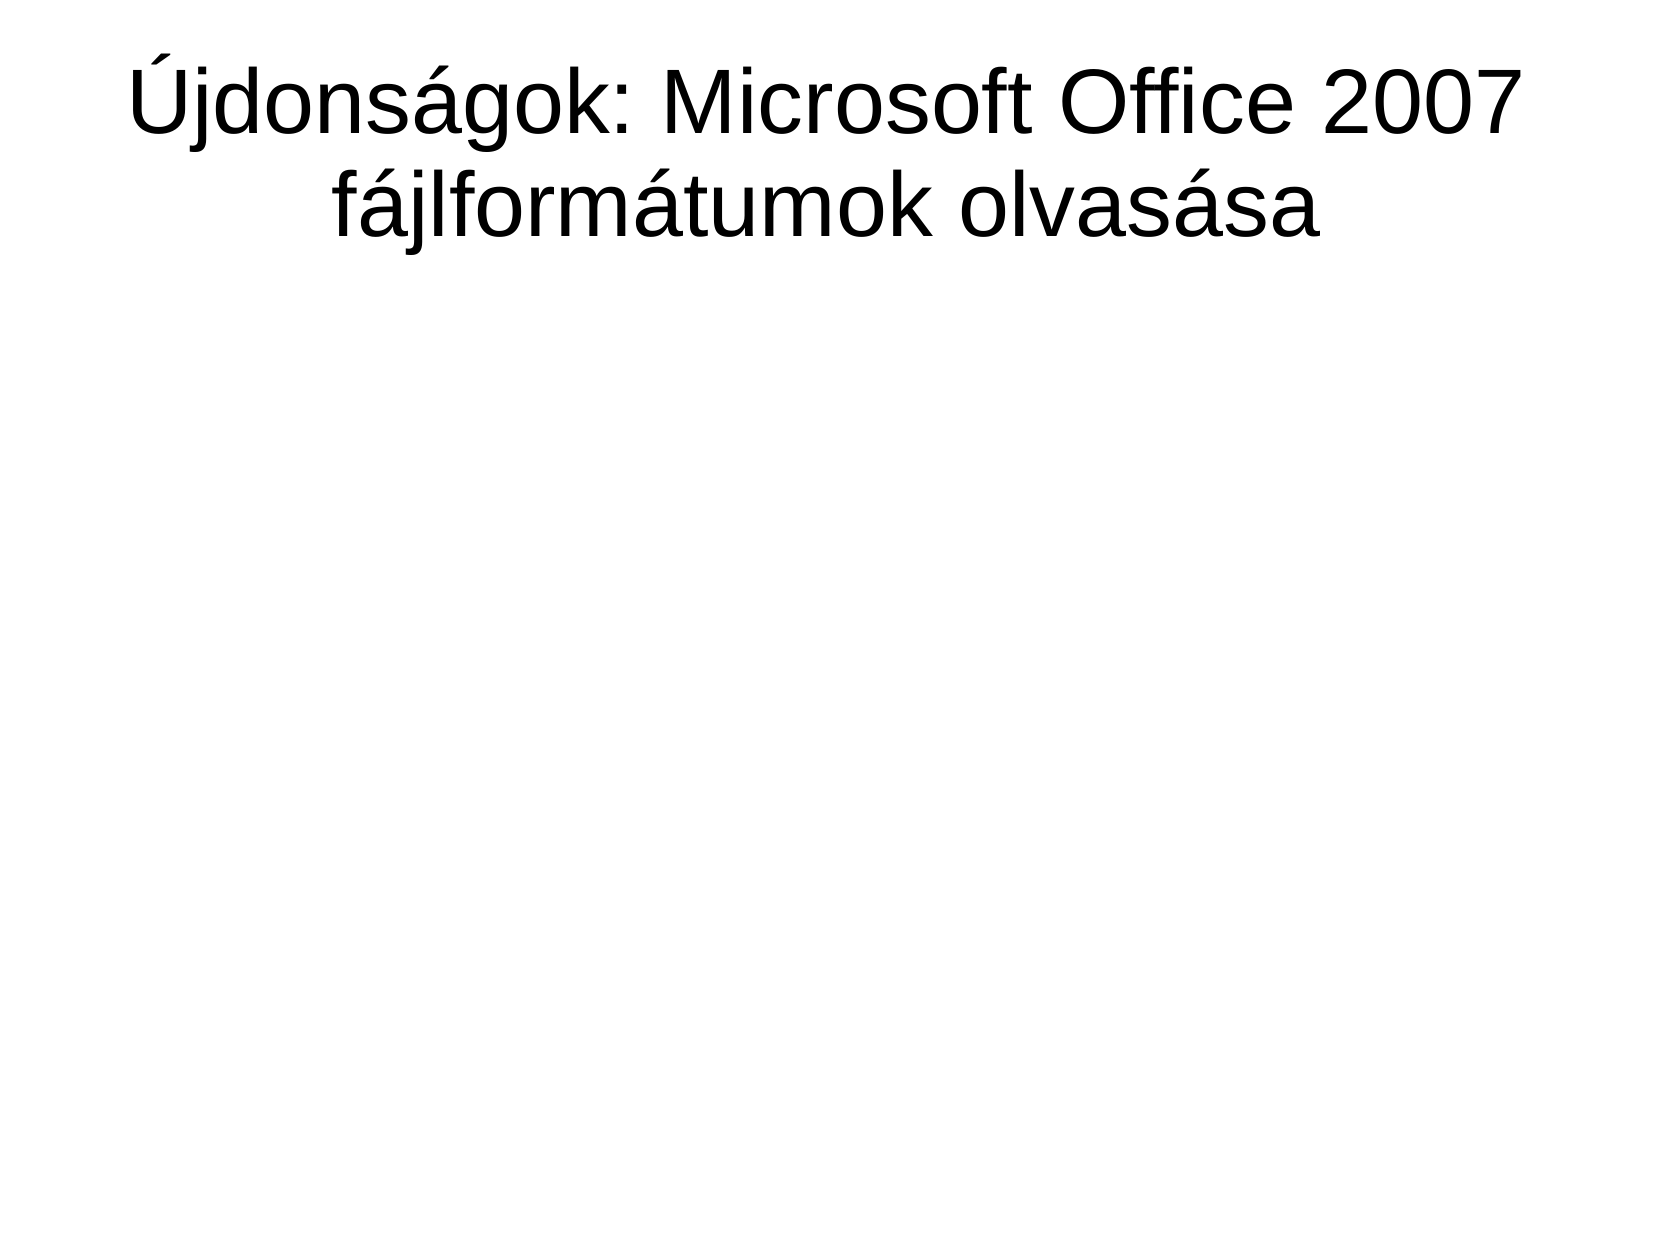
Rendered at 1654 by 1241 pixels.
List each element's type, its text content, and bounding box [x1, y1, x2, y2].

title Újdonságok: Microsoft Office 2007 fájlformátumok olvasása [82, 50, 1571, 256]
